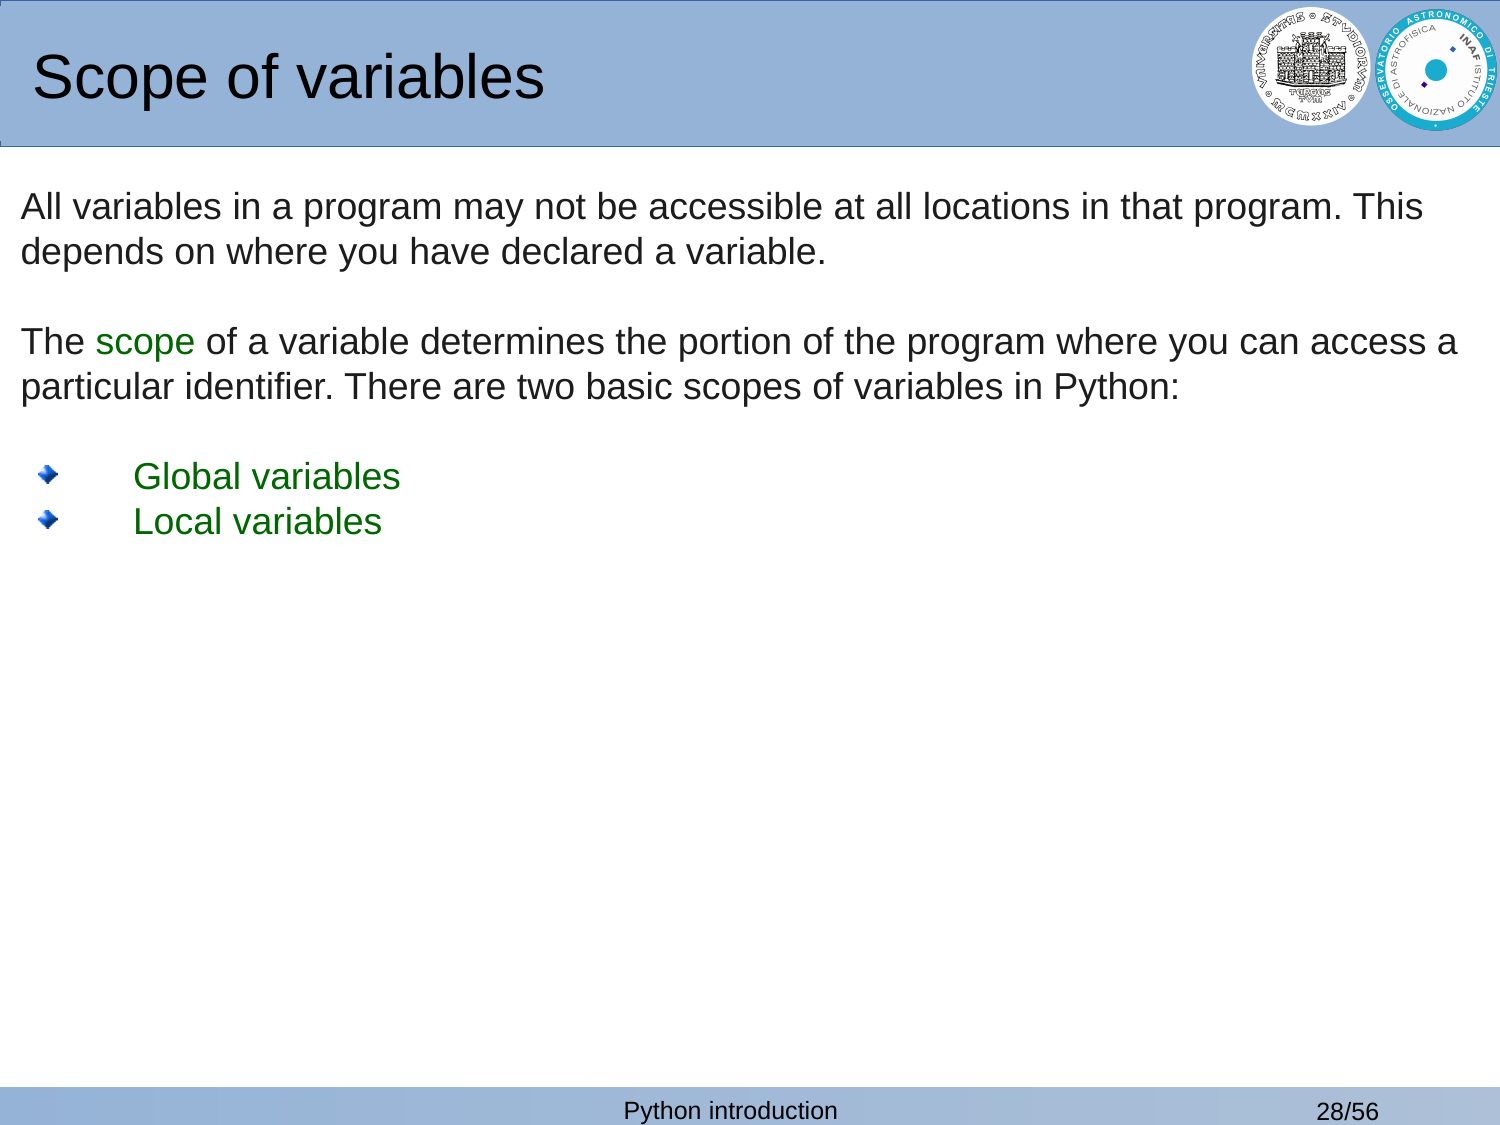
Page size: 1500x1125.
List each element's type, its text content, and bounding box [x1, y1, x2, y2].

text_box Scope of variables [0, 5, 1243, 141]
list All variables in a program may not be accessible at all locations in that program. This depends on where you have declared a variable. The scope of a variable determines the portion of the program where you can access a particular identifier. There are two basic scopes of variables in Python: Global variables Local variables [5, 174, 1500, 1111]
picture [1252, 0, 1500, 156]
